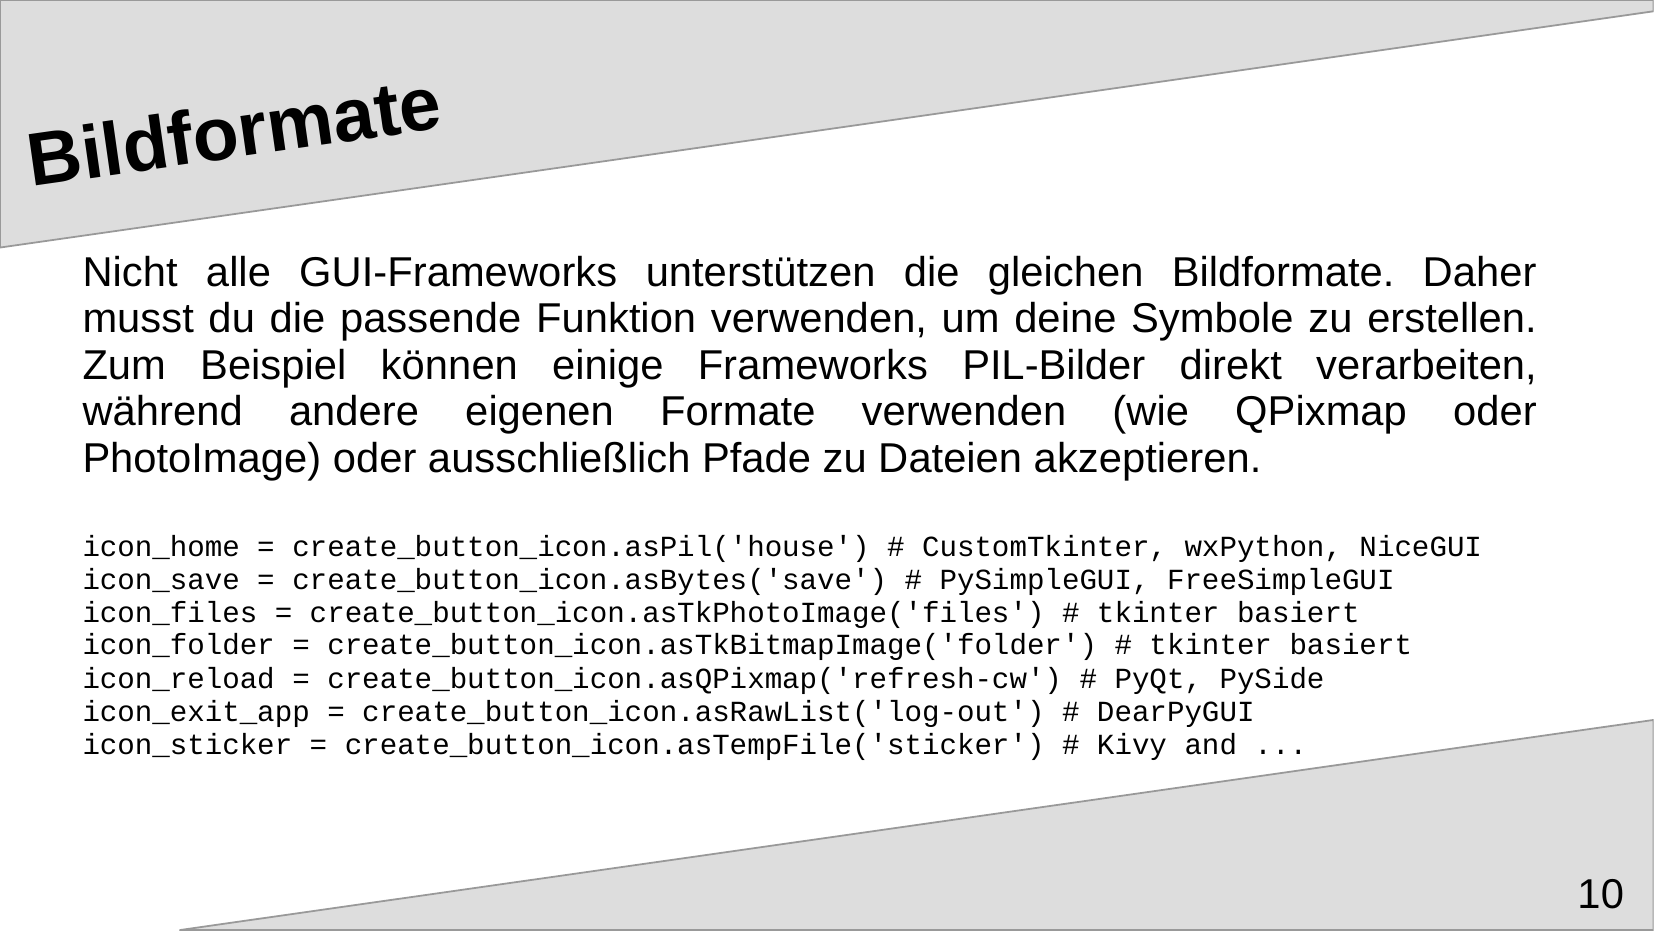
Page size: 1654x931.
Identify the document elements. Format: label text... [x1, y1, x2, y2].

title Bildformate [16, 0, 1501, 239]
list Nicht alle GUI-Frameworks unterstützen die gleichen Bildformate. Daher musst du die passende Funktion verwenden, um deine Symbole zu erstellen. Zum Beispiel können einige Frameworks PIL-Bilder direkt verarbeiten, während andere eigenen Formate verwenden (wie QPixmap oder PhotoImage) oder ausschließlich Pfade zu Dateien akzeptieren. icon_home = create_button_icon.asPil('house') # CustomTkinter, wxPython, NiceGUI icon_save = create_button_icon.asBytes('save') # PySimpleGUI, FreeSimpleGUI icon_files = create_button_icon.asTkPhotoImage('files') # tkinter basiert icon_folder = create_button_icon.asTkBitmapImage('folder') # tkinter basiert icon_reload = create_button_icon.asQPixmap('refresh-cw') # PyQt, PySide icon_exit_app = create_button_icon.asRawList('log-out') # DearPyGUI icon_sticker = create_button_icon.asTempFile('sticker') # Kivy and ... [82, 248, 1538, 789]
